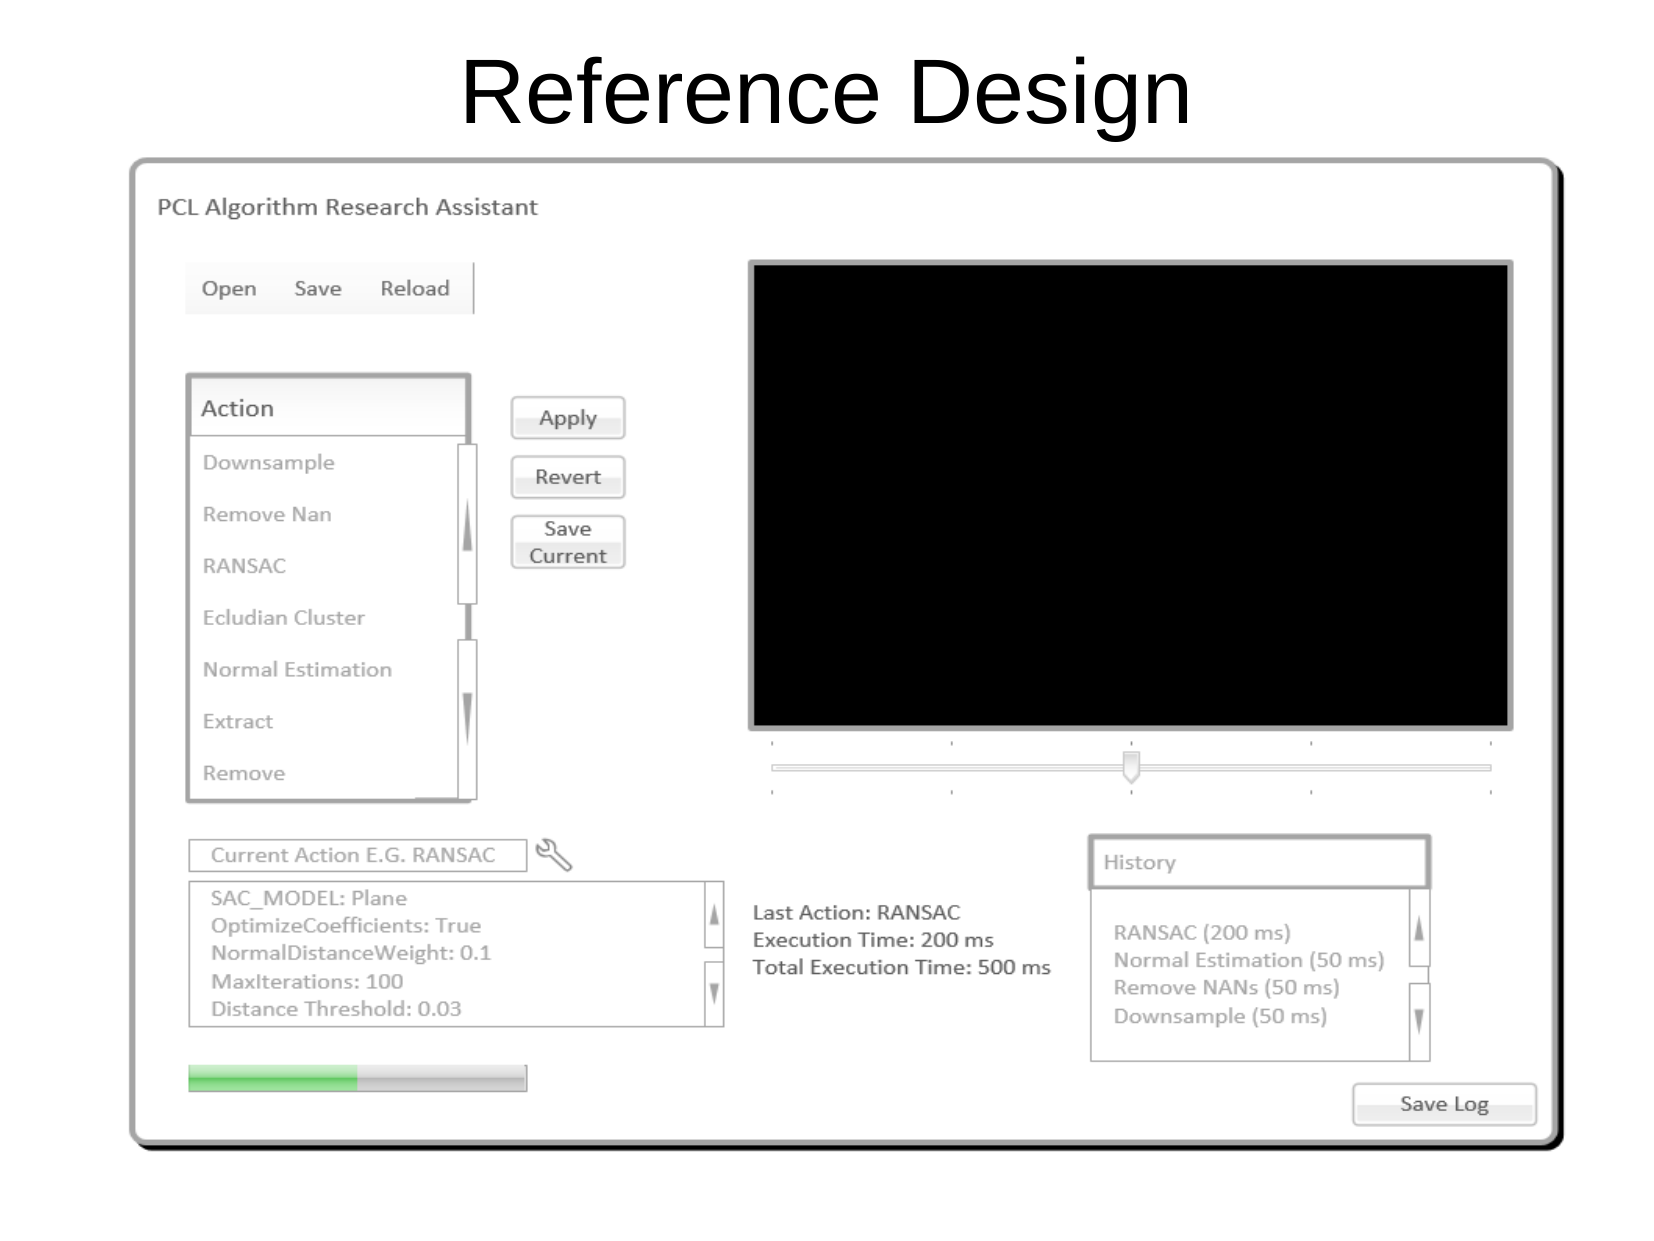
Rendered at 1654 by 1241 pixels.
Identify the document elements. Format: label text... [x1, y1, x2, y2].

title Reference Design [82, 0, 1571, 196]
picture [120, 149, 1567, 1171]
